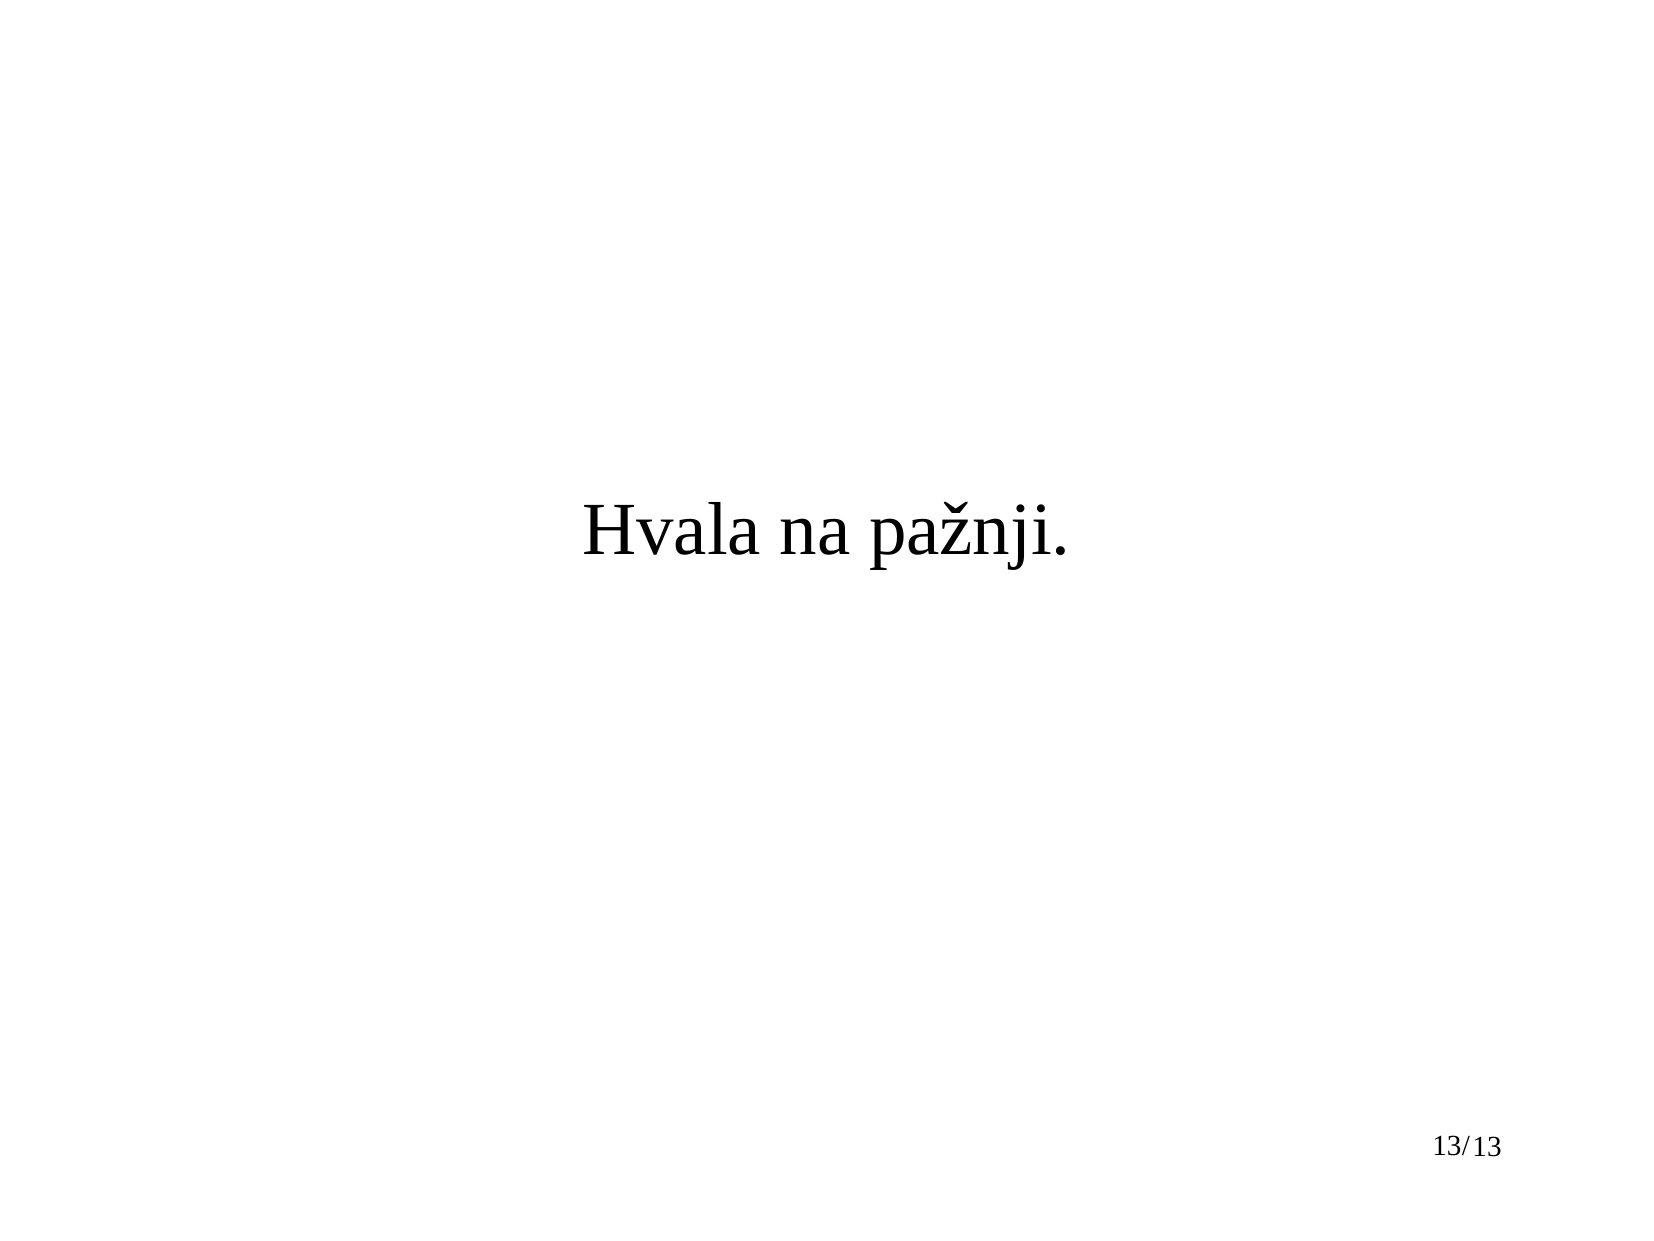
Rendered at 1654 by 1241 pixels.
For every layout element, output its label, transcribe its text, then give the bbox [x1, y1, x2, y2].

subtitle Hvala na pažnji. [82, 49, 1571, 1010]
